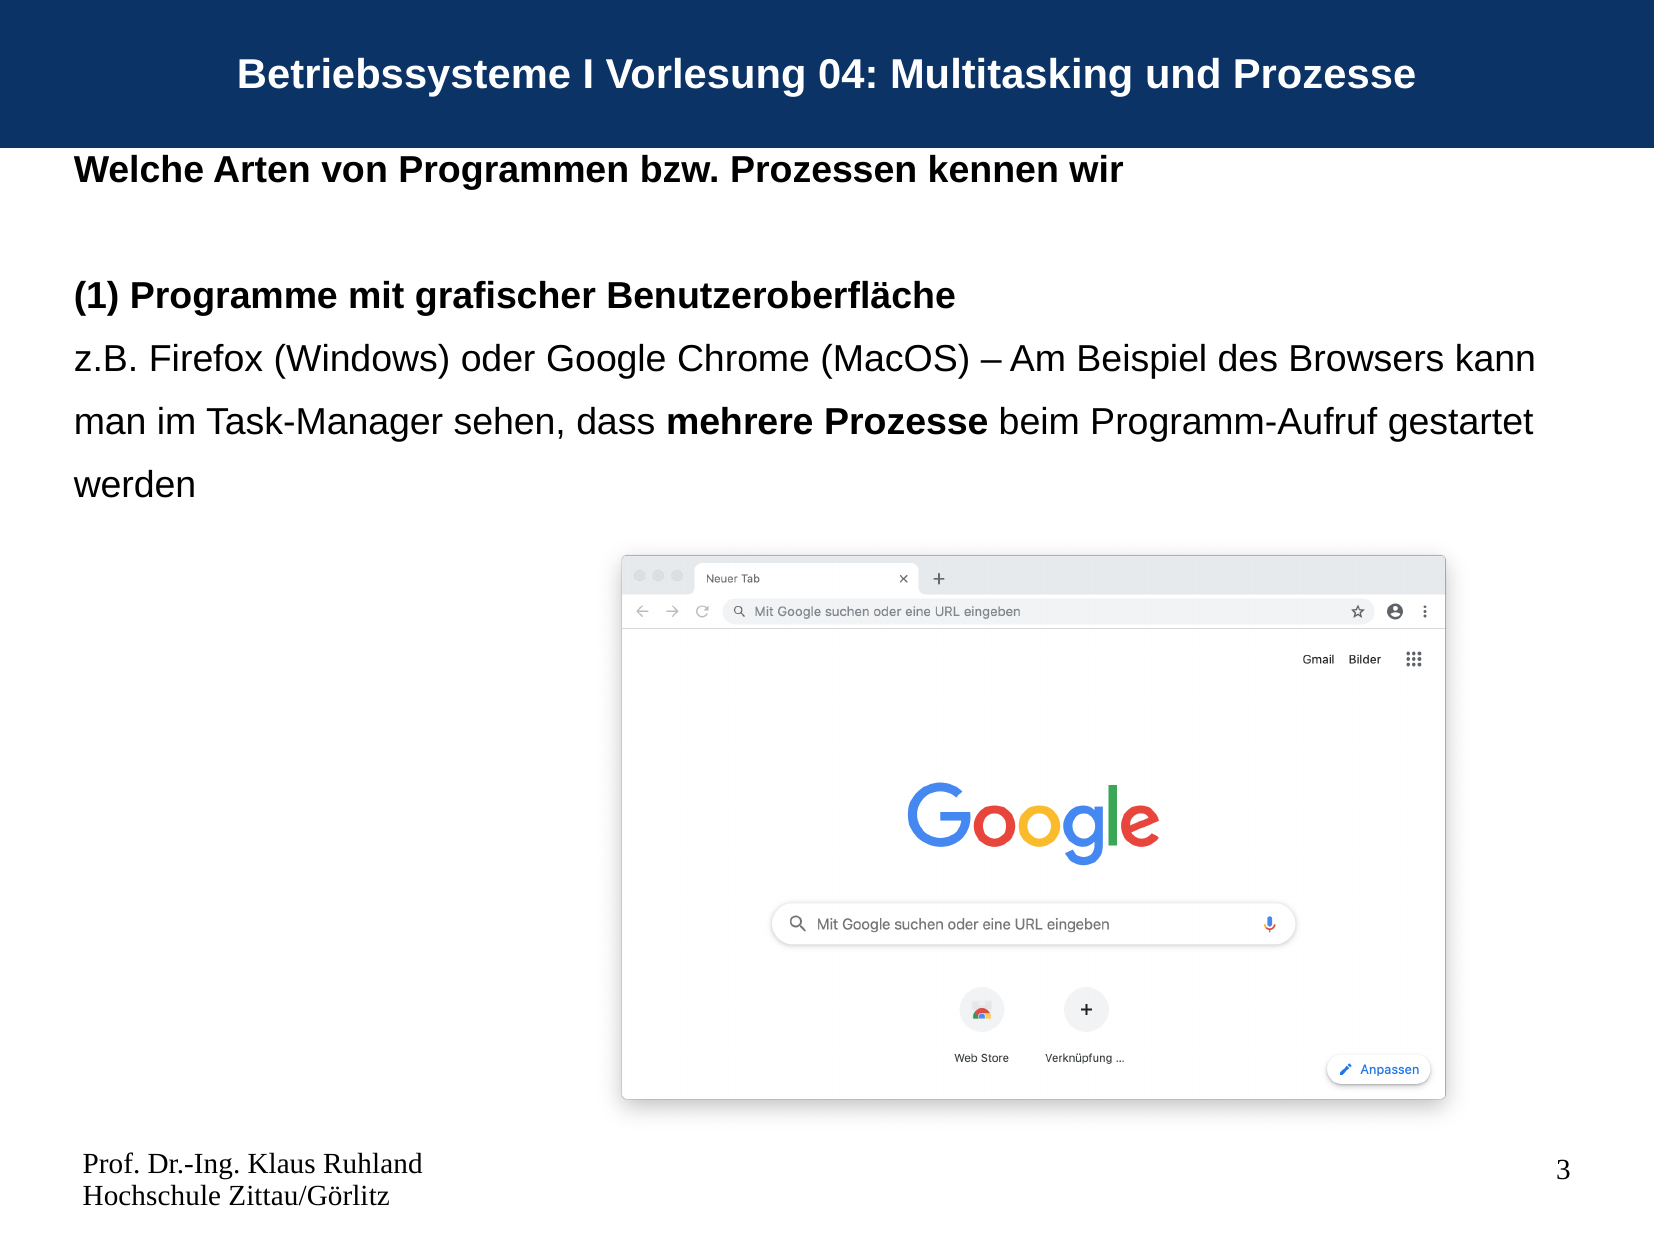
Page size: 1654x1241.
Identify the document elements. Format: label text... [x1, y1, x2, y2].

picture [590, 531, 1477, 1138]
text_box Welche Arten von Programmen bzw. Prozessen kennen wir (1) Programme mit grafischer Benutzeroberfläche z.B. Firefox (Windows) oder Google Chrome (MacOS) – Am Beispiel des Browsers kann man im Task-Manager sehen, dass mehrere Prozesse beim Programm-Aufruf gestartet werden [59, 120, 1625, 1093]
